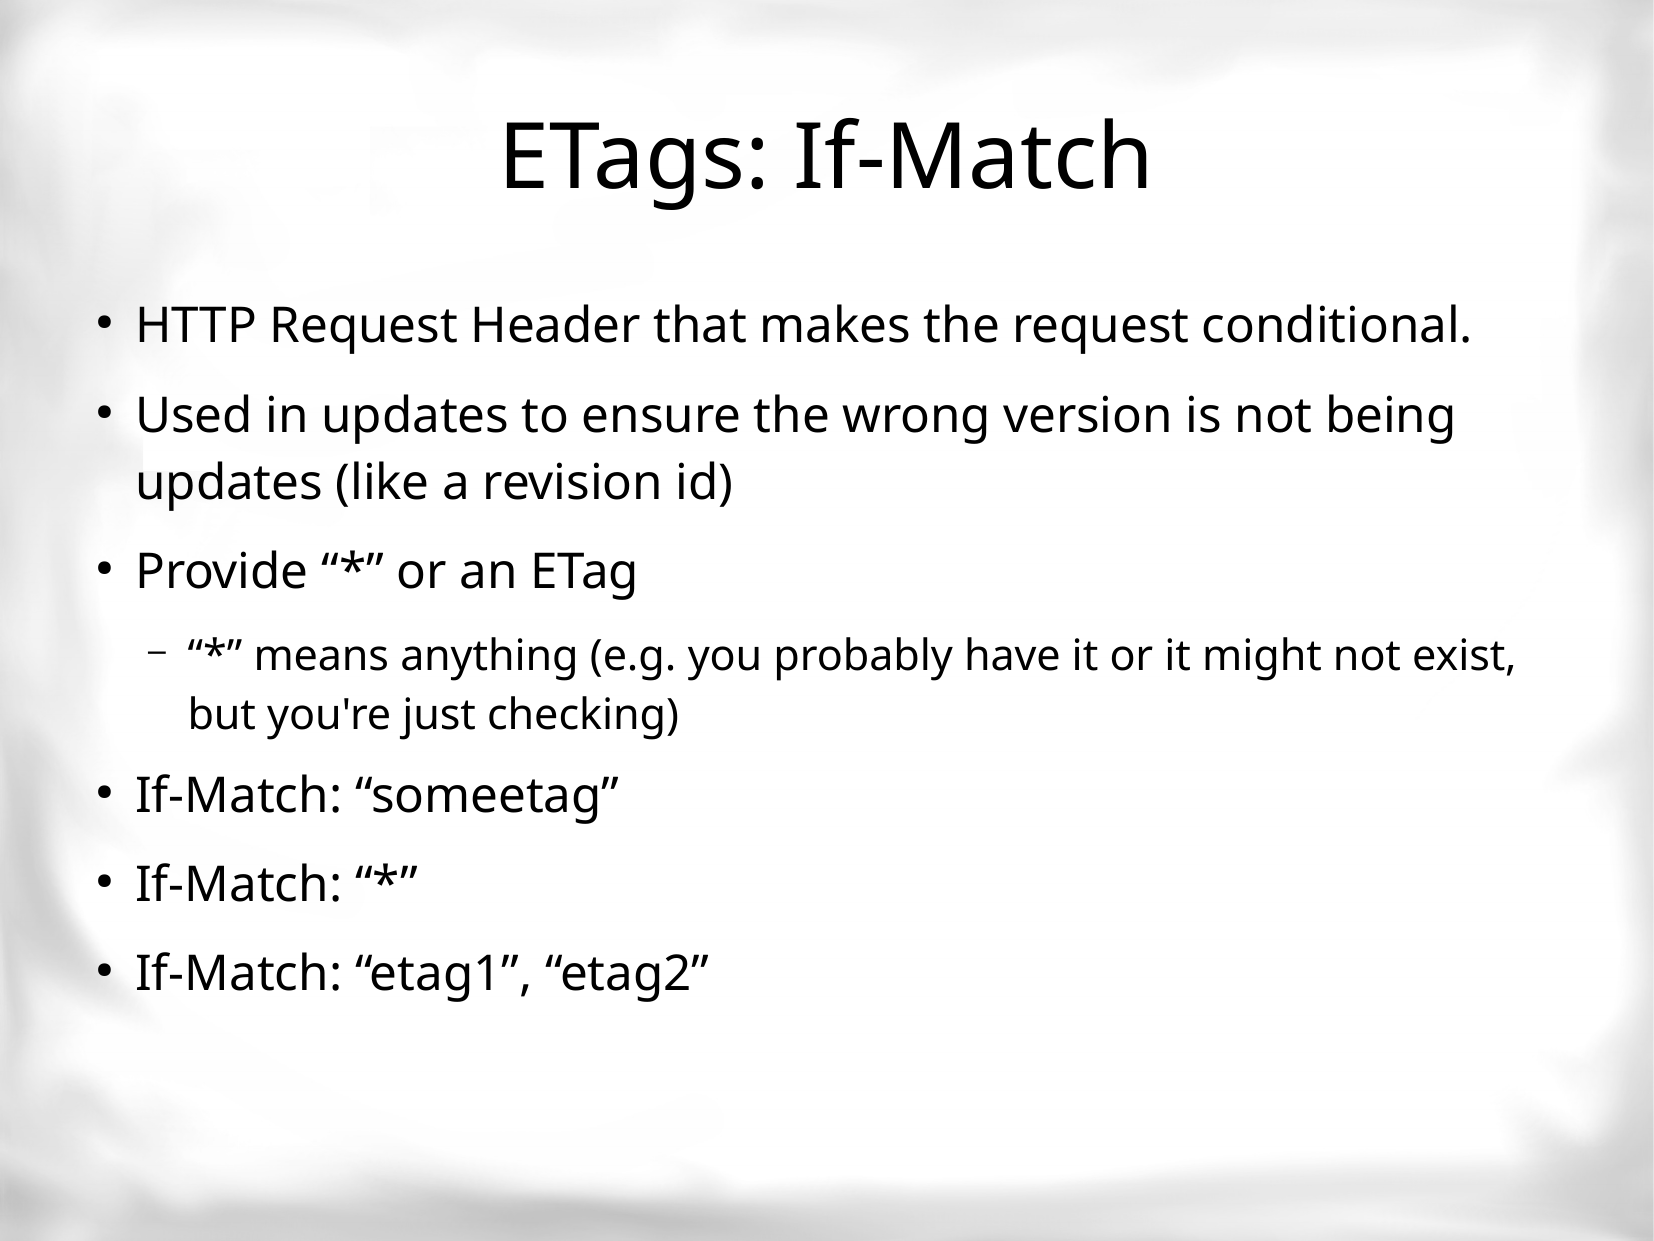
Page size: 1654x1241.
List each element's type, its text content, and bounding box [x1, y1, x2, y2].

list HTTP Request Header that makes the request conditional. Used in updates to ensure the wrong version is not being updates (like a revision id) Provide “*” or an ETag “*” means anything (e.g. you probably have it or it might not exist, but you're just checking) If-Match: “someetag” If-Match: “*” If-Match: “etag1”, “etag2” [82, 290, 1571, 1010]
title ETags: If-Match [82, 49, 1571, 257]
picture [0, 0, 1654, 1241]
